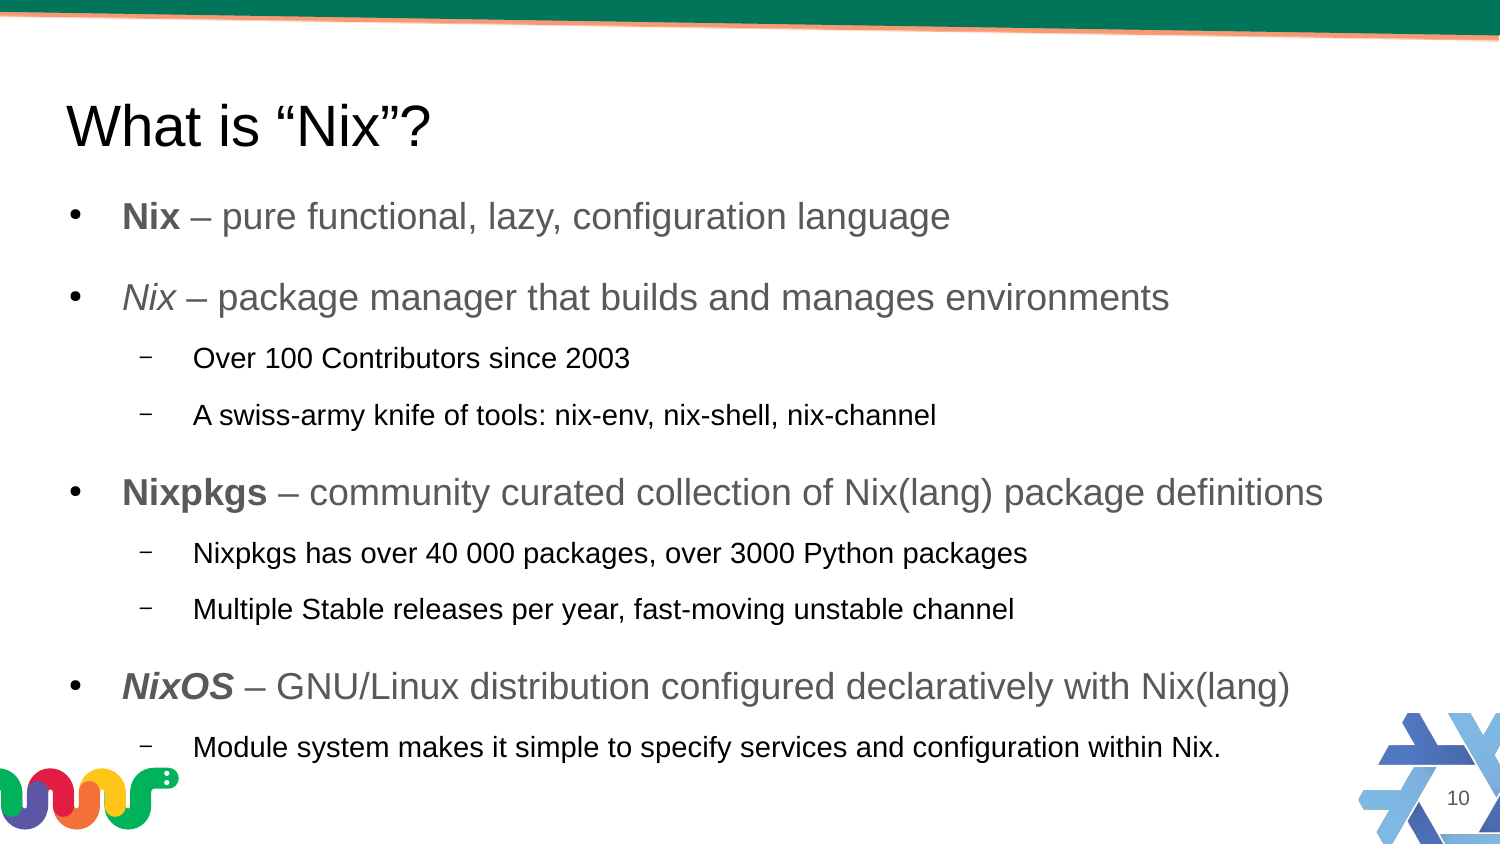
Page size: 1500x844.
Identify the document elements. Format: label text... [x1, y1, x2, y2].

list Nix – pure functional, lazy, configuration language Nix – package manager that builds and manages environments Over 100 Contributors since 2003 A swiss-army knife of tools: nix-env, nix-shell, nix-channel Nixpkgs – community curated collection of Nix(lang) package definitions Nixpkgs has over 40 000 packages, over 3000 Python packages Multiple Stable releases per year, fast-moving unstable channel NixOS – GNU/Linux distribution configured declaratively with Nix(lang) Module system makes it simple to specify services and configuration within Nix. [51, 189, 1449, 764]
picture [1358, 713, 1500, 844]
title What is “Nix”? [51, 72, 1449, 167]
